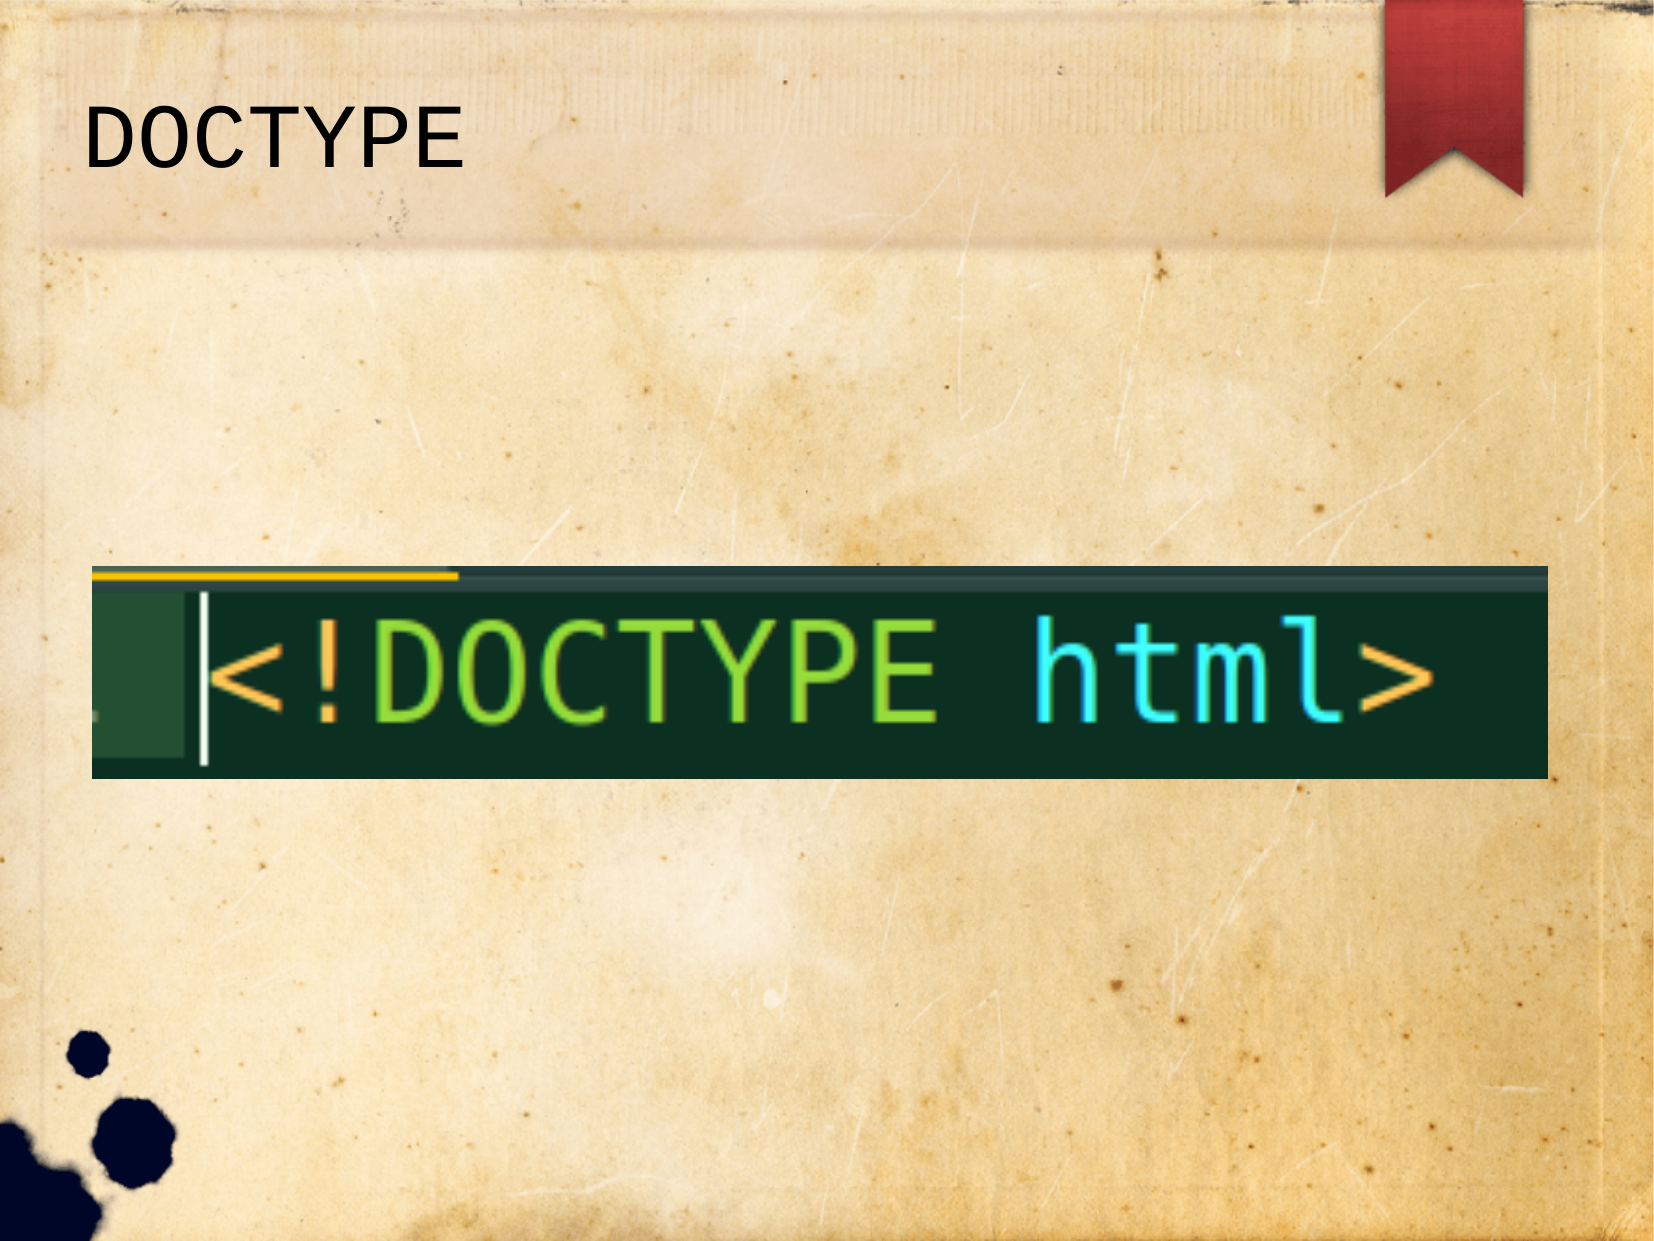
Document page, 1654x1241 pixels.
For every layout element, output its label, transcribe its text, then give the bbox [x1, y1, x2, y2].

title DOCTYPE [82, 49, 1347, 237]
picture [0, 0, 1654, 1241]
